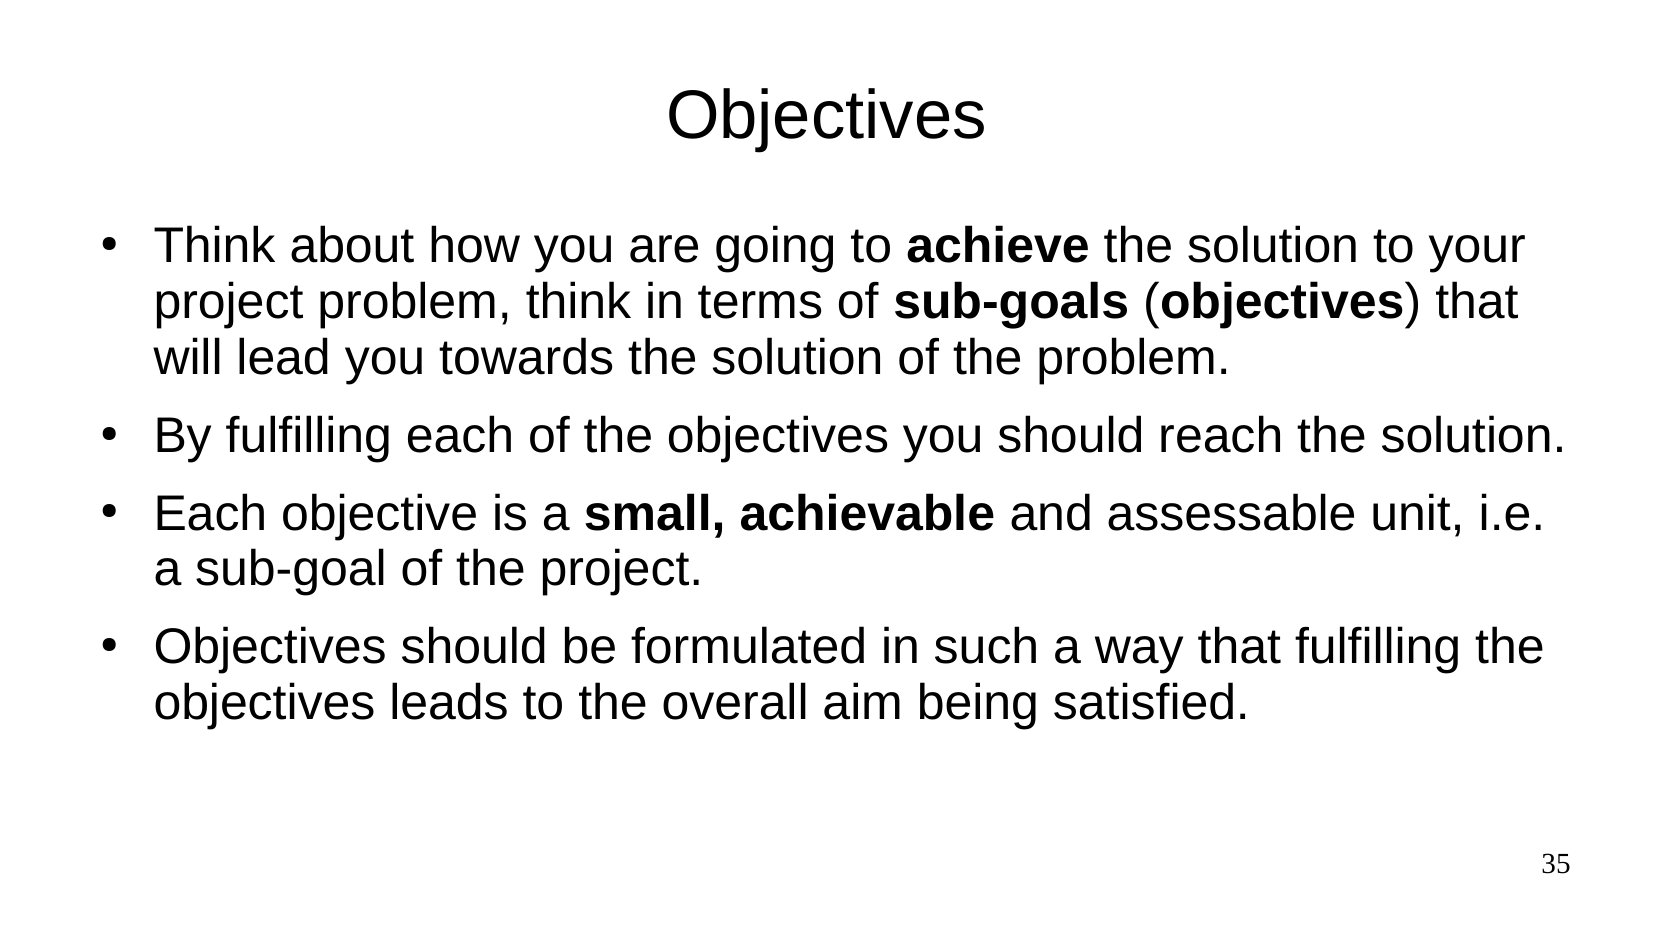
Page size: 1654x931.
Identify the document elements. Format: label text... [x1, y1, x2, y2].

title Objectives [82, 37, 1571, 193]
list Think about how you are going to achieve the solution to your project problem, think in terms of sub-goals (objectives) that will lead you towards the solution of the problem. By fulfilling each of the objectives you should reach the solution. Each objective is a small, achievable and assessable unit, i.e. a sub-goal of the project. Objectives should be formulated in such a way that fulfilling the objectives leads to the overall aim being satisfied. [82, 217, 1571, 758]
